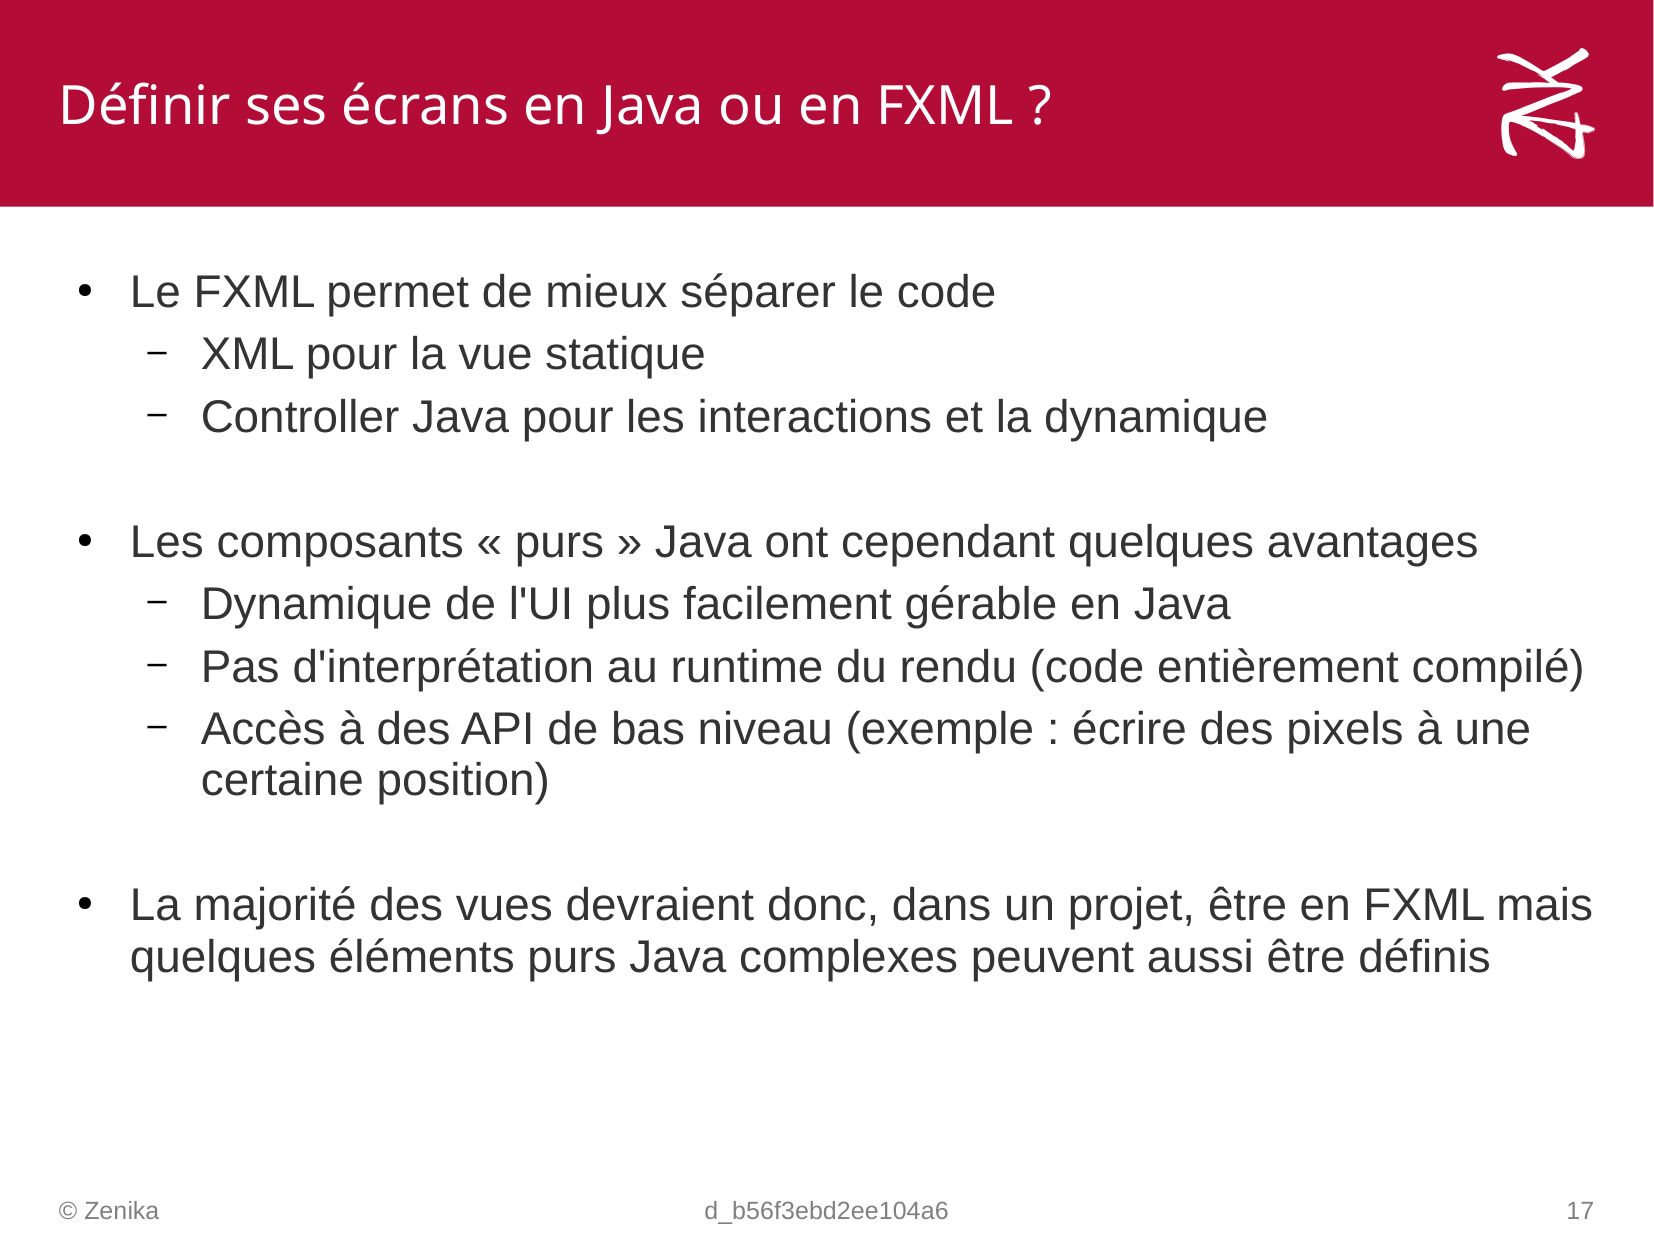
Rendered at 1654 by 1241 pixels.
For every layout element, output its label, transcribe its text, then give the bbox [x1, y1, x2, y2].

title Définir ses écrans en Java ou en FXML ? [59, 29, 1595, 178]
list Le FXML permet de mieux séparer le code XML pour la vue statique Controller Java pour les interactions et la dynamique Les composants « purs » Java ont cependant quelques avantages Dynamique de l'UI plus facilement gérable en Java Pas d'interprétation au runtime du rendu (code entièrement compilé) Accès à des API de bas niveau (exemple : écrire des pixels à une certaine position) La majorité des vues devraient donc, dans un projet, être en FXML mais quelques éléments purs Java complexes peuvent aussi être définis [59, 265, 1595, 986]
